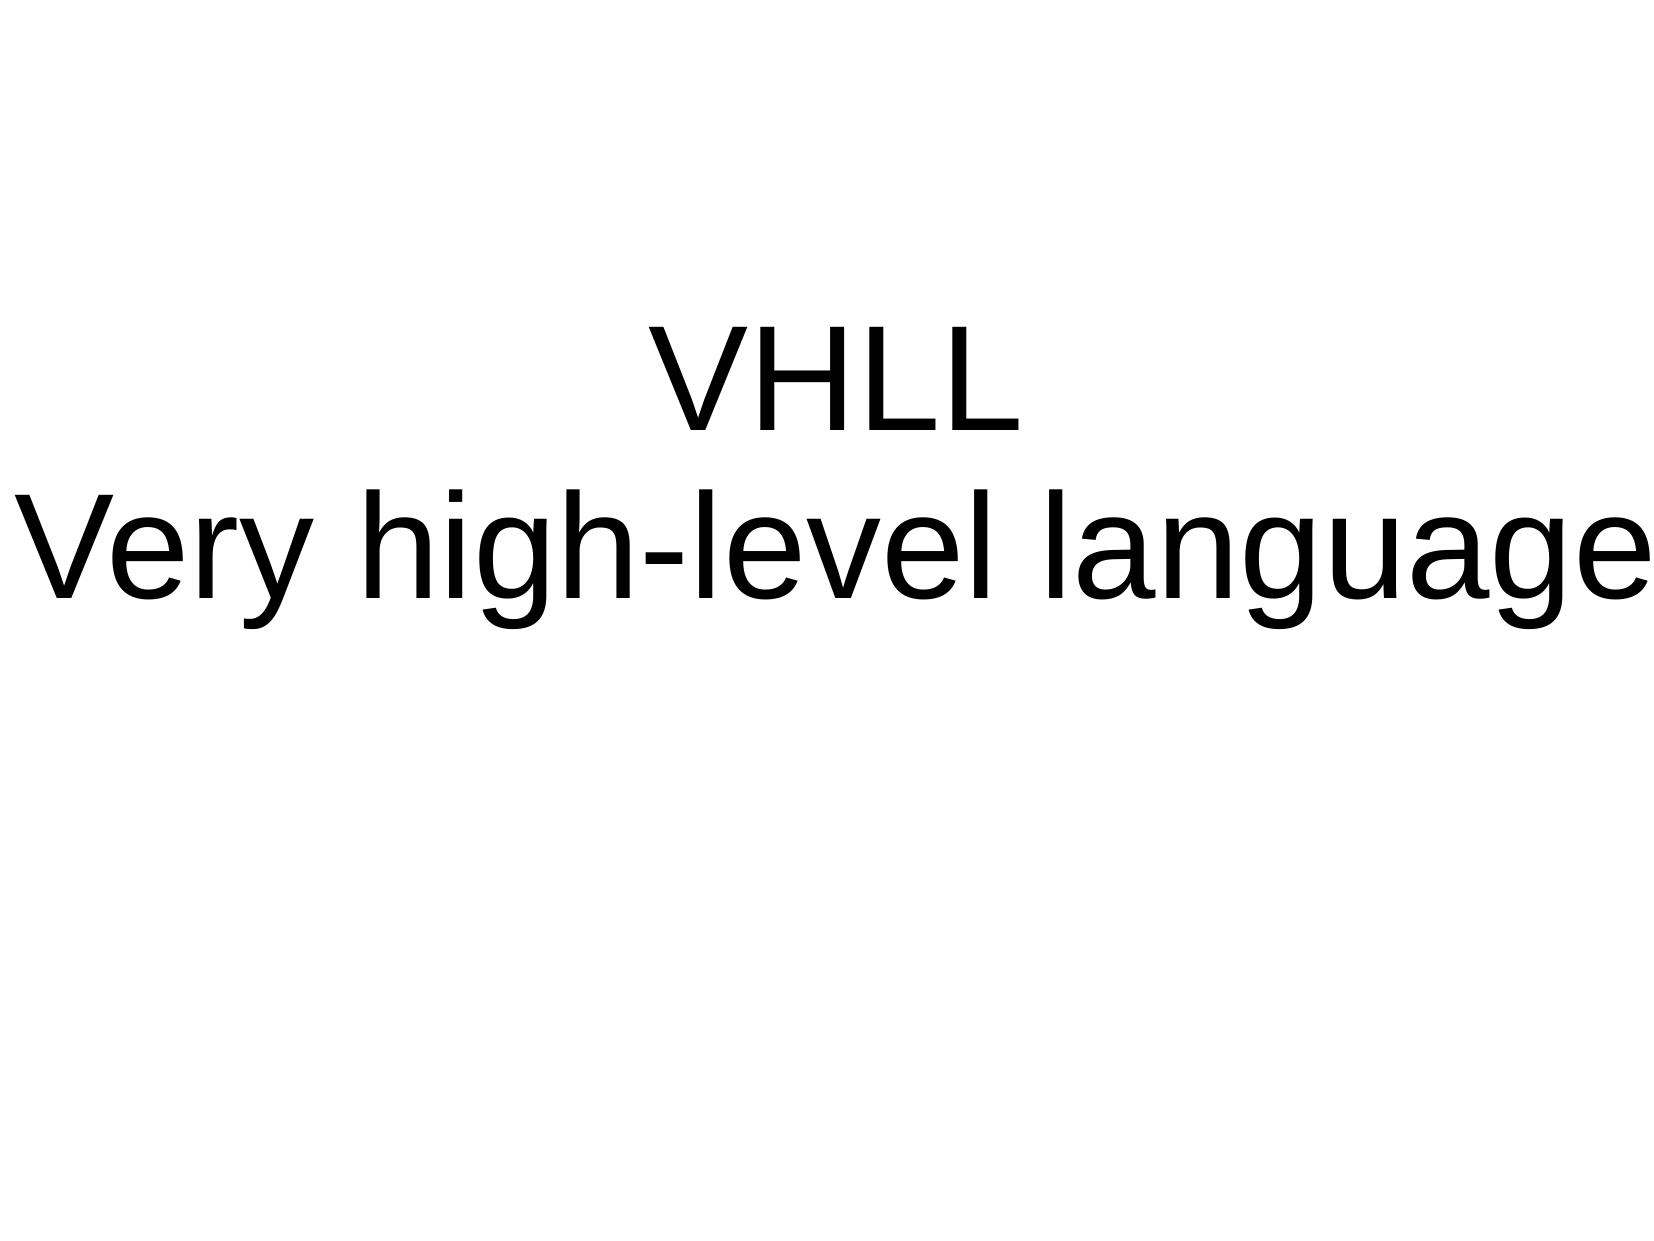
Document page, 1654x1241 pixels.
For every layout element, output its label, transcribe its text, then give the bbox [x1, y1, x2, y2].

text_box VHLL Very high-level language [0, 287, 1654, 638]
